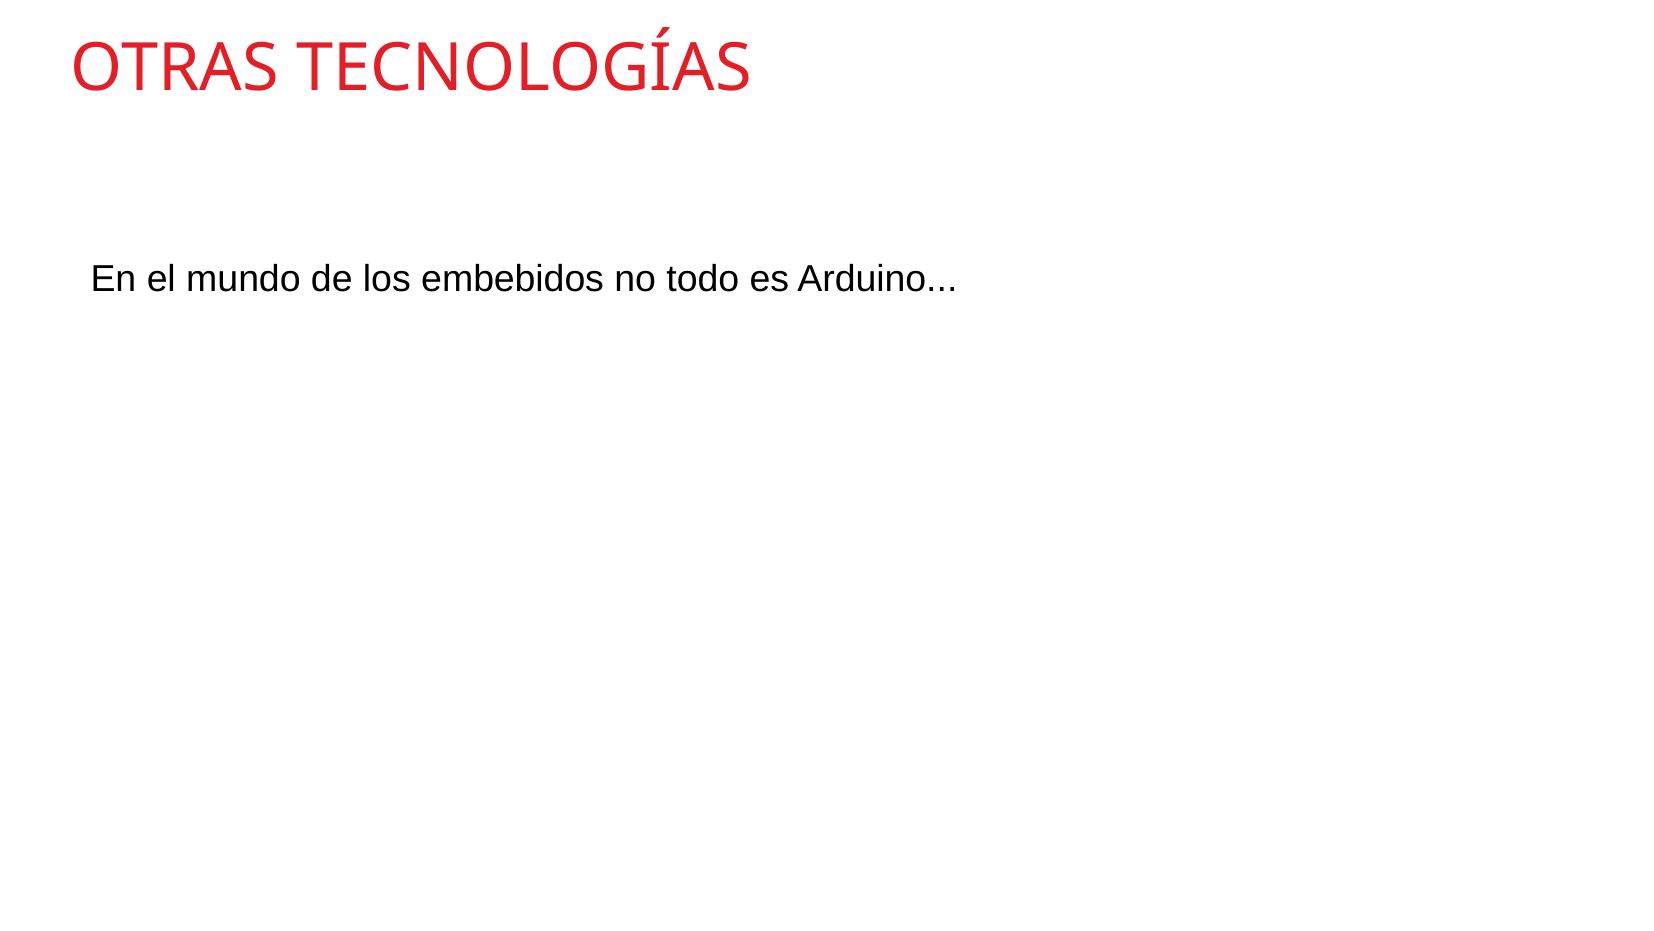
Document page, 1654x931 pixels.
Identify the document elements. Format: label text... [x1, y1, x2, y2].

text_box En el mundo de los embebidos no todo es Arduino... [75, 249, 1578, 780]
title OTRAS TECNOLOGÍAS [70, 11, 1347, 118]
